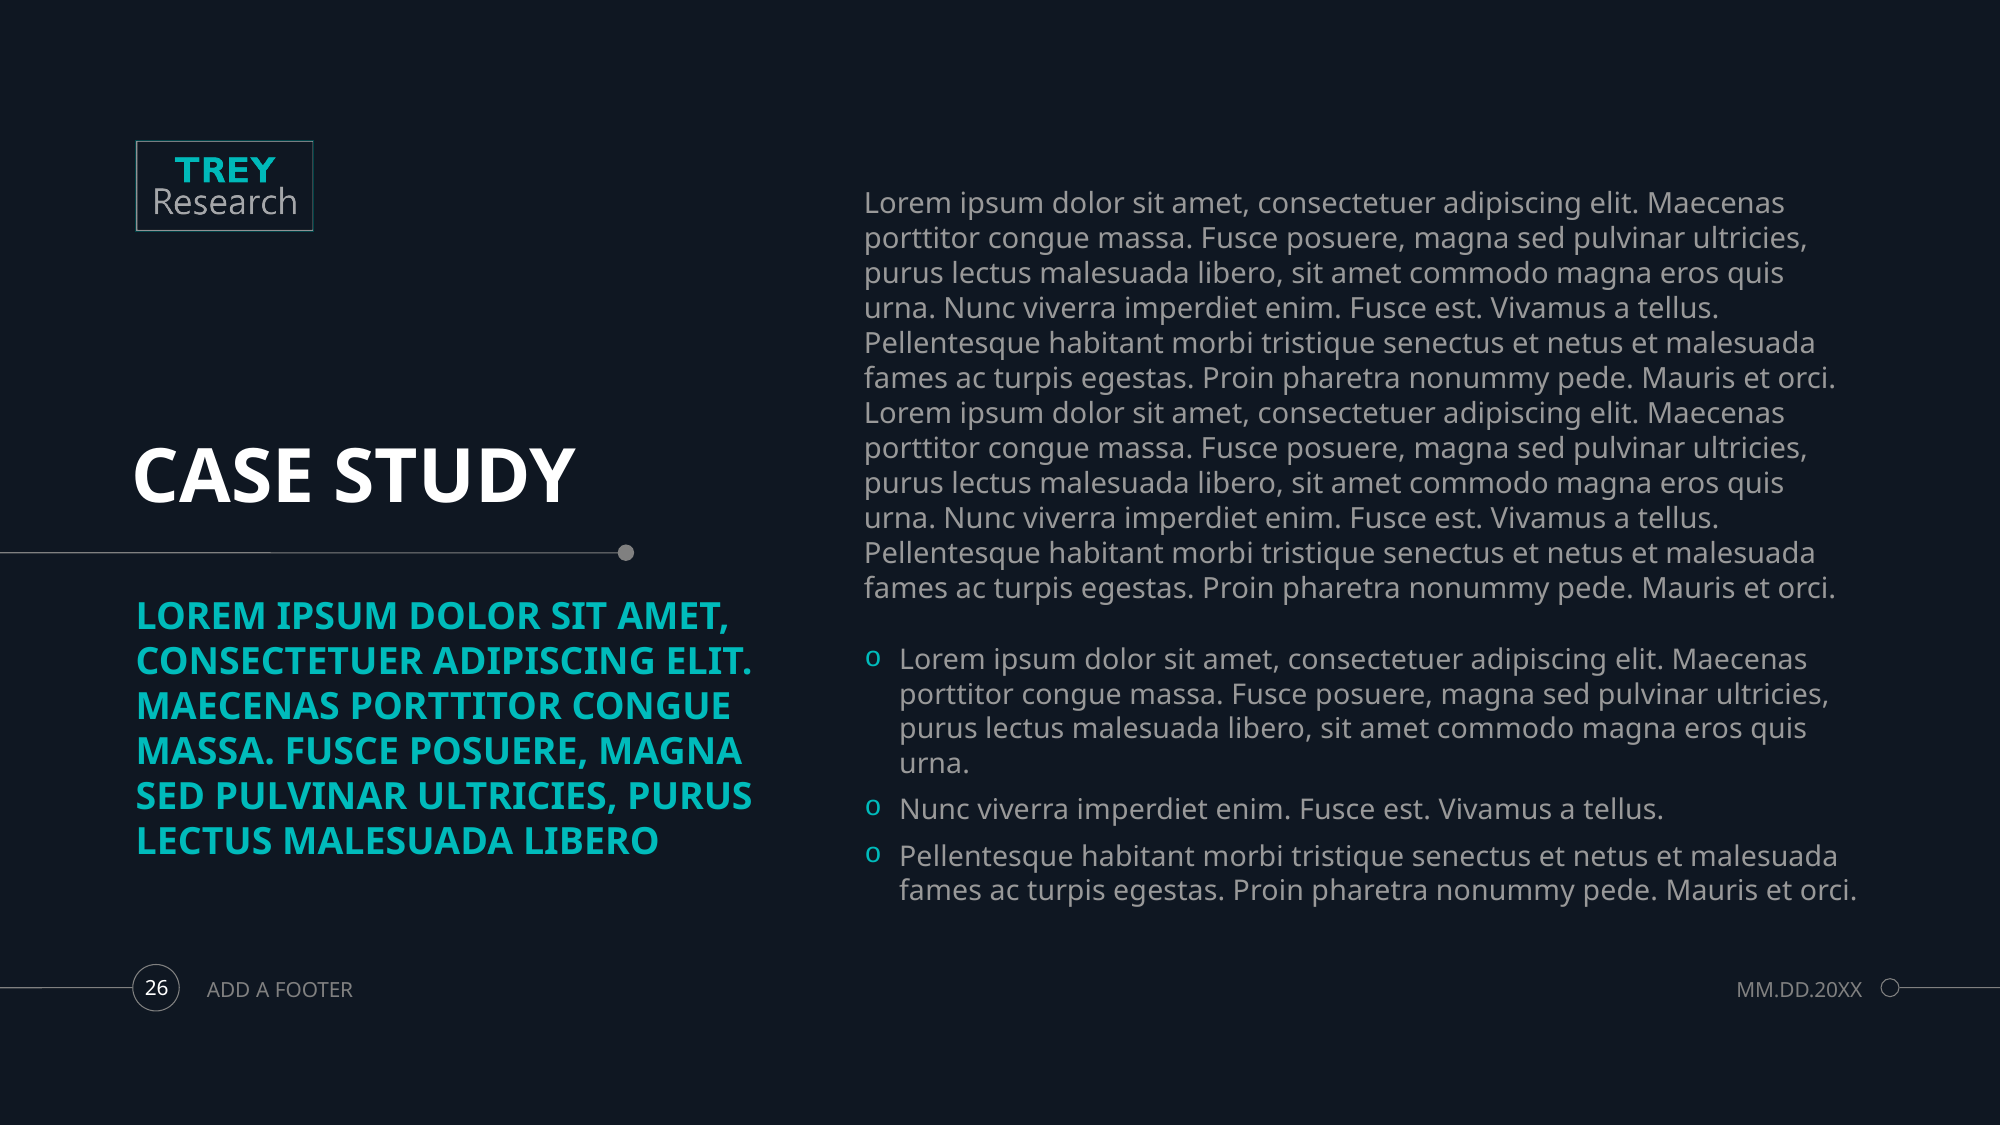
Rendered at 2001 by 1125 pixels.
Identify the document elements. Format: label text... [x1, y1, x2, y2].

title CASE STUDY [131, 324, 819, 518]
list Lorem ipsum dolor sit amet, consectetuer adipiscing elit. Maecenas porttitor congue massa. Fusce posuere, magna sed pulvinar ultricies, purus lectus malesuada libero, sit amet commodo magna eros quis urna. Nunc viverra imperdiet enim. Fusce est. Vivamus a tellus. Pellentesque habitant morbi tristique senectus et netus et malesuada fames ac turpis egestas. Proin pharetra nonummy pede. Mauris et orci. [864, 641, 1863, 941]
picture [136, 141, 314, 231]
slide_number MM.DD.20XX [1643, 964, 1863, 1014]
list Lorem ipsum dolor sit amet, consectetuer adipiscing elit. Maecenas porttitor congue massa. Fusce posuere, magna sed pulvinar ultricies, purus lectus malesuada libero, sit amet commodo magna eros quis urna. Nunc viverra imperdiet enim. Fusce est. Vivamus a tellus. Pellentesque habitant morbi tristique senectus et netus et malesuada fames ac turpis egestas. Proin pharetra nonummy pede. Mauris et orci. Lorem ipsum dolor sit amet, consectetuer adipiscing elit. Maecenas porttitor congue massa. Fusce posuere, magna sed pulvinar ultricies, purus lectus malesuada libero, sit amet commodo magna eros quis urna. Nunc viverra imperdiet enim. Fusce est. Vivamus a tellus. Pellentesque habitant morbi tristique senectus et netus et malesuada fames ac turpis egestas. Proin pharetra nonummy pede. Mauris et orci. [864, 184, 1863, 622]
footer ADD A FOOTER [191, 964, 671, 1014]
list LOREM IPSUM DOLOR SIT AMET, CONSECTETUER ADIPISCING ELIT. MAECENAS PORTTITOR CONGUE MASSA. FUSCE POSUERE, MAGNA SED PULVINAR ULTRICIES, PURUS LECTUS MALESUADA LIBERO [135, 592, 820, 904]
slide_number <number> [127, 964, 186, 1014]
